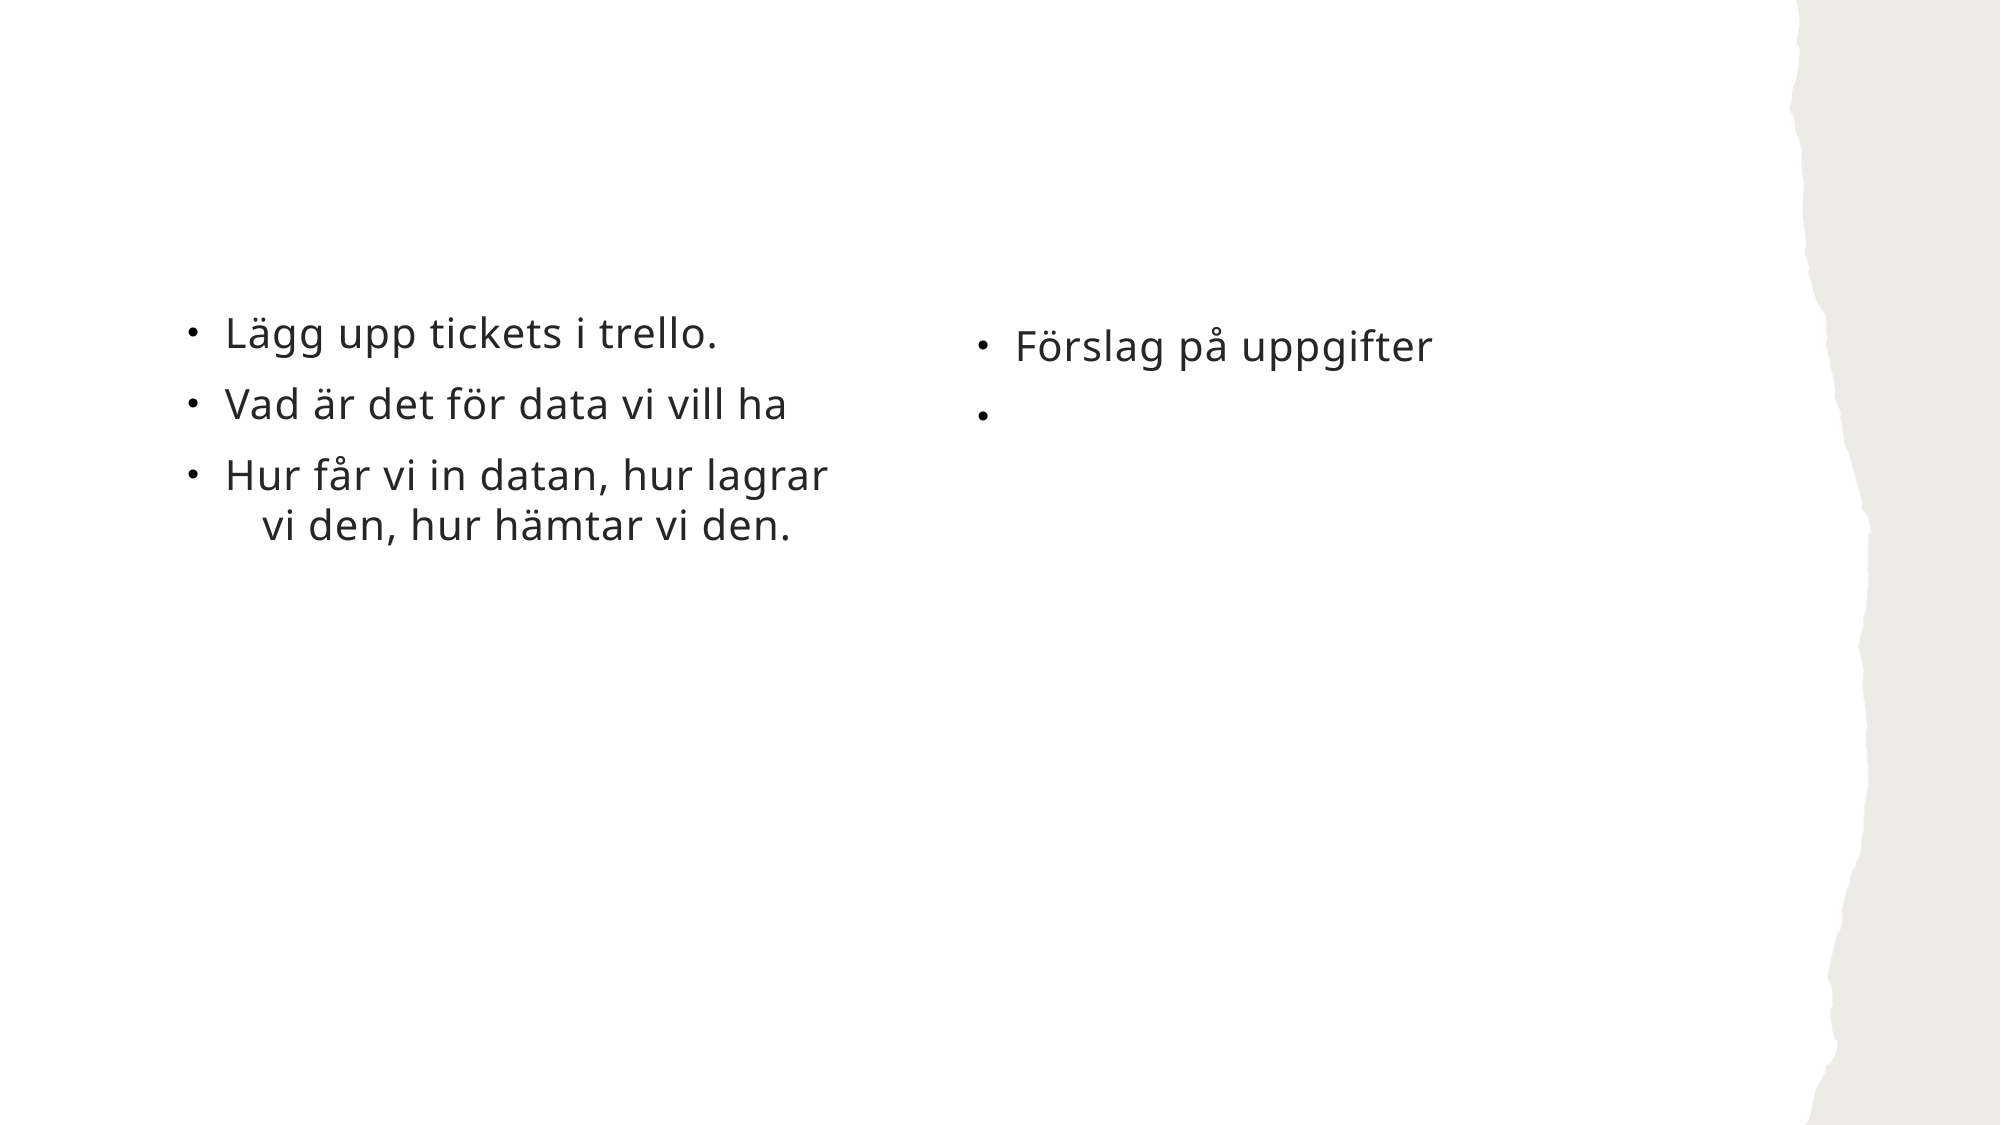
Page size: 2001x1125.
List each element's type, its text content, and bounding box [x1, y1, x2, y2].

text_box Förslag på uppgifter [962, 312, 1666, 1039]
list Lägg upp tickets i trello. Vad är det för data vi vill ha Hur får vi in datan, hur lagrar vi den, hur hämtar vi den. [172, 299, 876, 1026]
